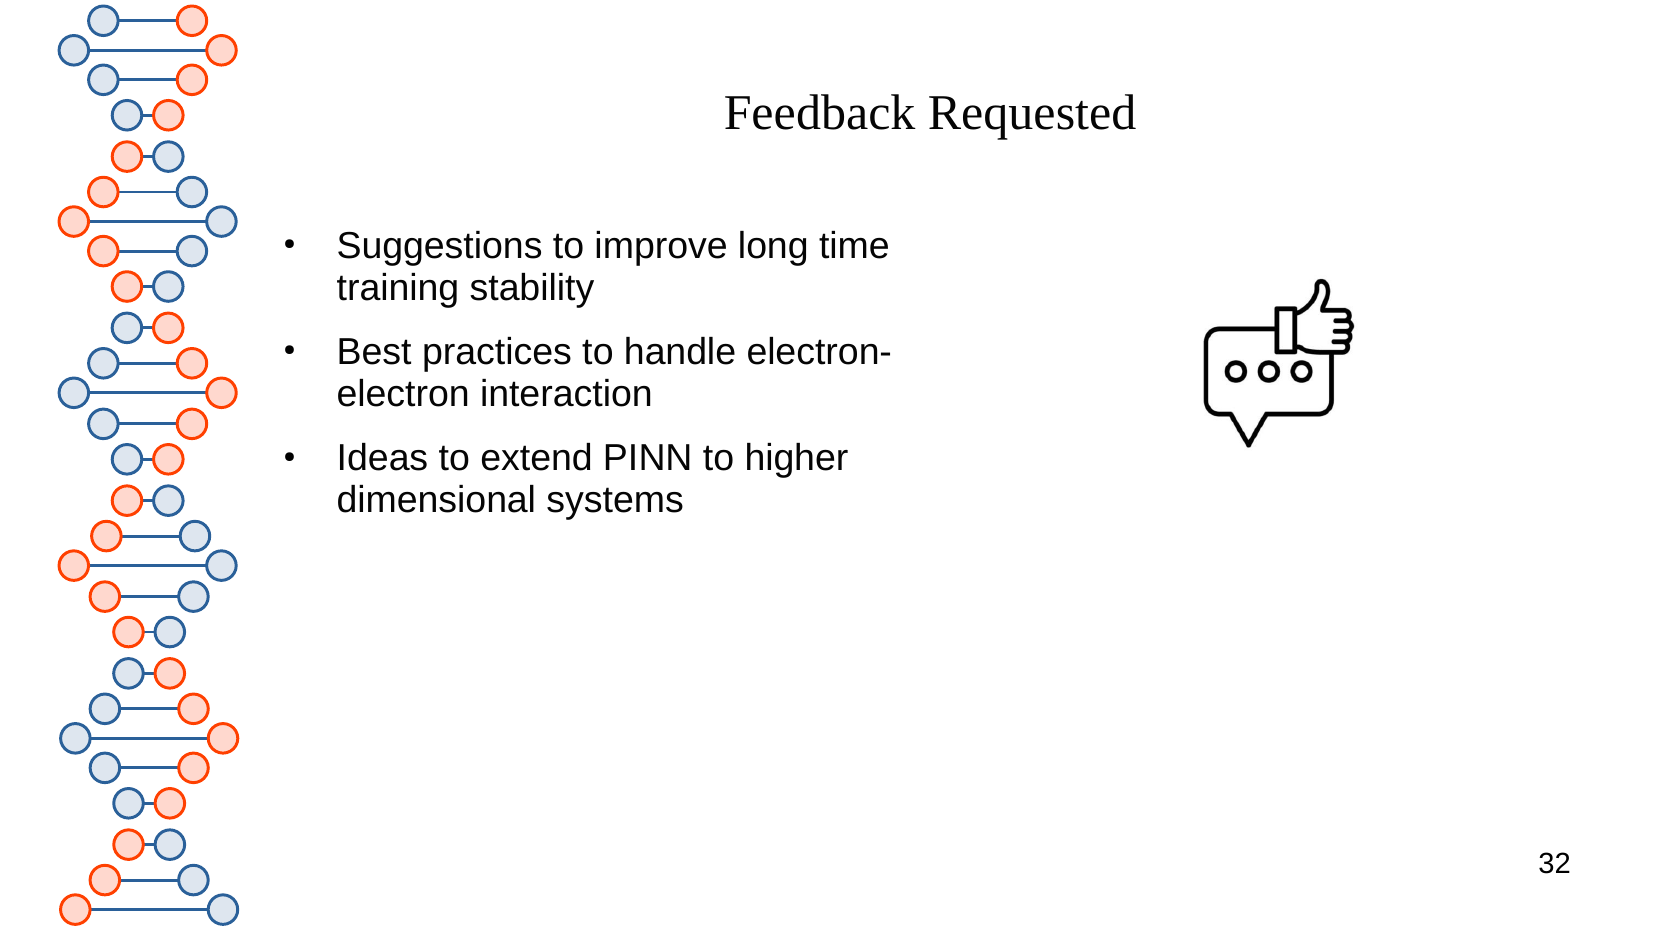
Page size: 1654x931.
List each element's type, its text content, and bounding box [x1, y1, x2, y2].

list Suggestions to improve long time training stability Best practices to handle electron-electron interaction Ideas to extend PINN to higher dimensional systems [265, 224, 915, 764]
picture [1169, 253, 1388, 473]
title Feedback Requested [265, 35, 1595, 189]
